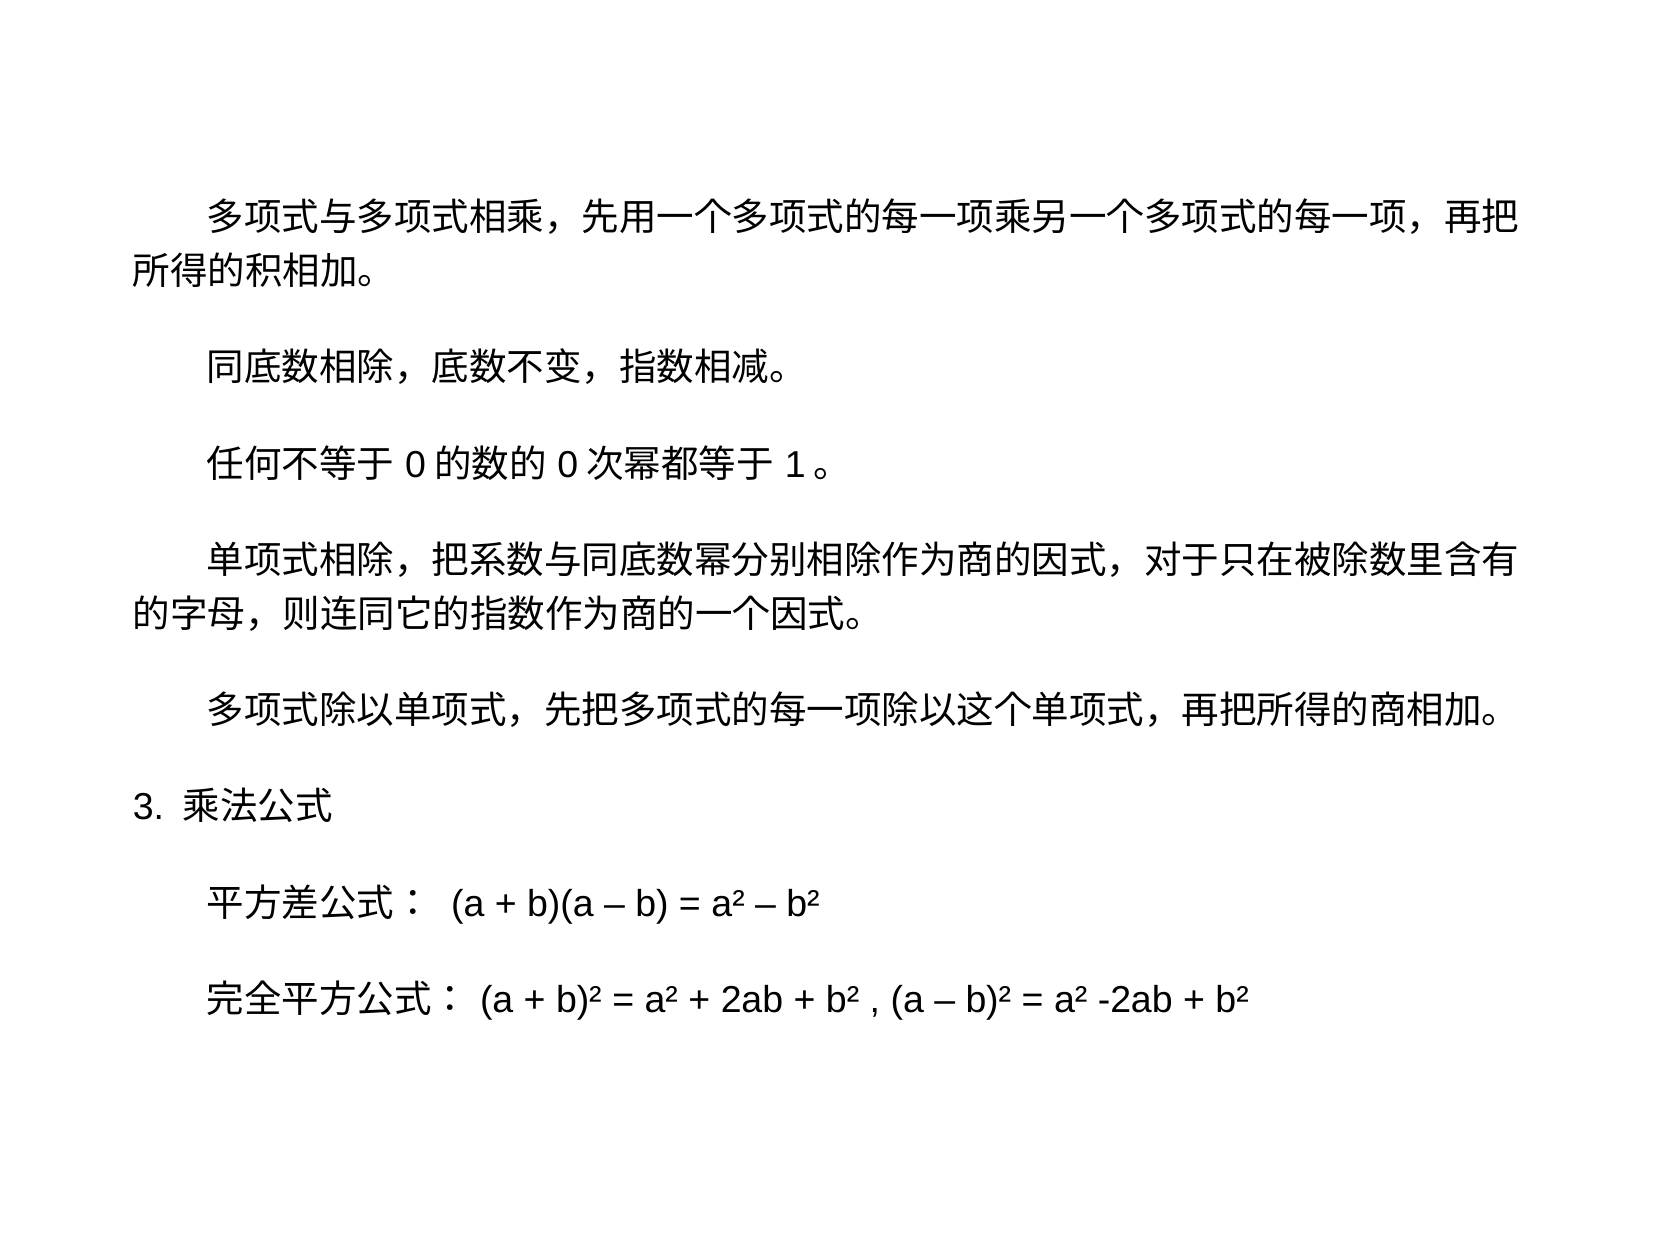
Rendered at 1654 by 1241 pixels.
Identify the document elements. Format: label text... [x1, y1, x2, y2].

text_box 多项式与多项式相乘，先用一个多项式的每一项乘另一个多项式的每一项，再把所得的积相加。 同底数相除，底数不变，指数相减。 任何不等于0的数的0次幂都等于1。 单项式相除，把系数与同底数幂分别相除作为商的因式，对于只在被除数里含有的字母，则连同它的指数作为商的一个因式。 多项式除以单项式，先把多项式的每一项除以这个单项式，再把所得的商相加。 3. 乘法公式 平方差公式： (a + b)(a – b) = a² – b² 完全平方公式：(a + b)² = a² + 2ab + b² , (a – b)² = a² -2ab + b² [118, 179, 1536, 952]
